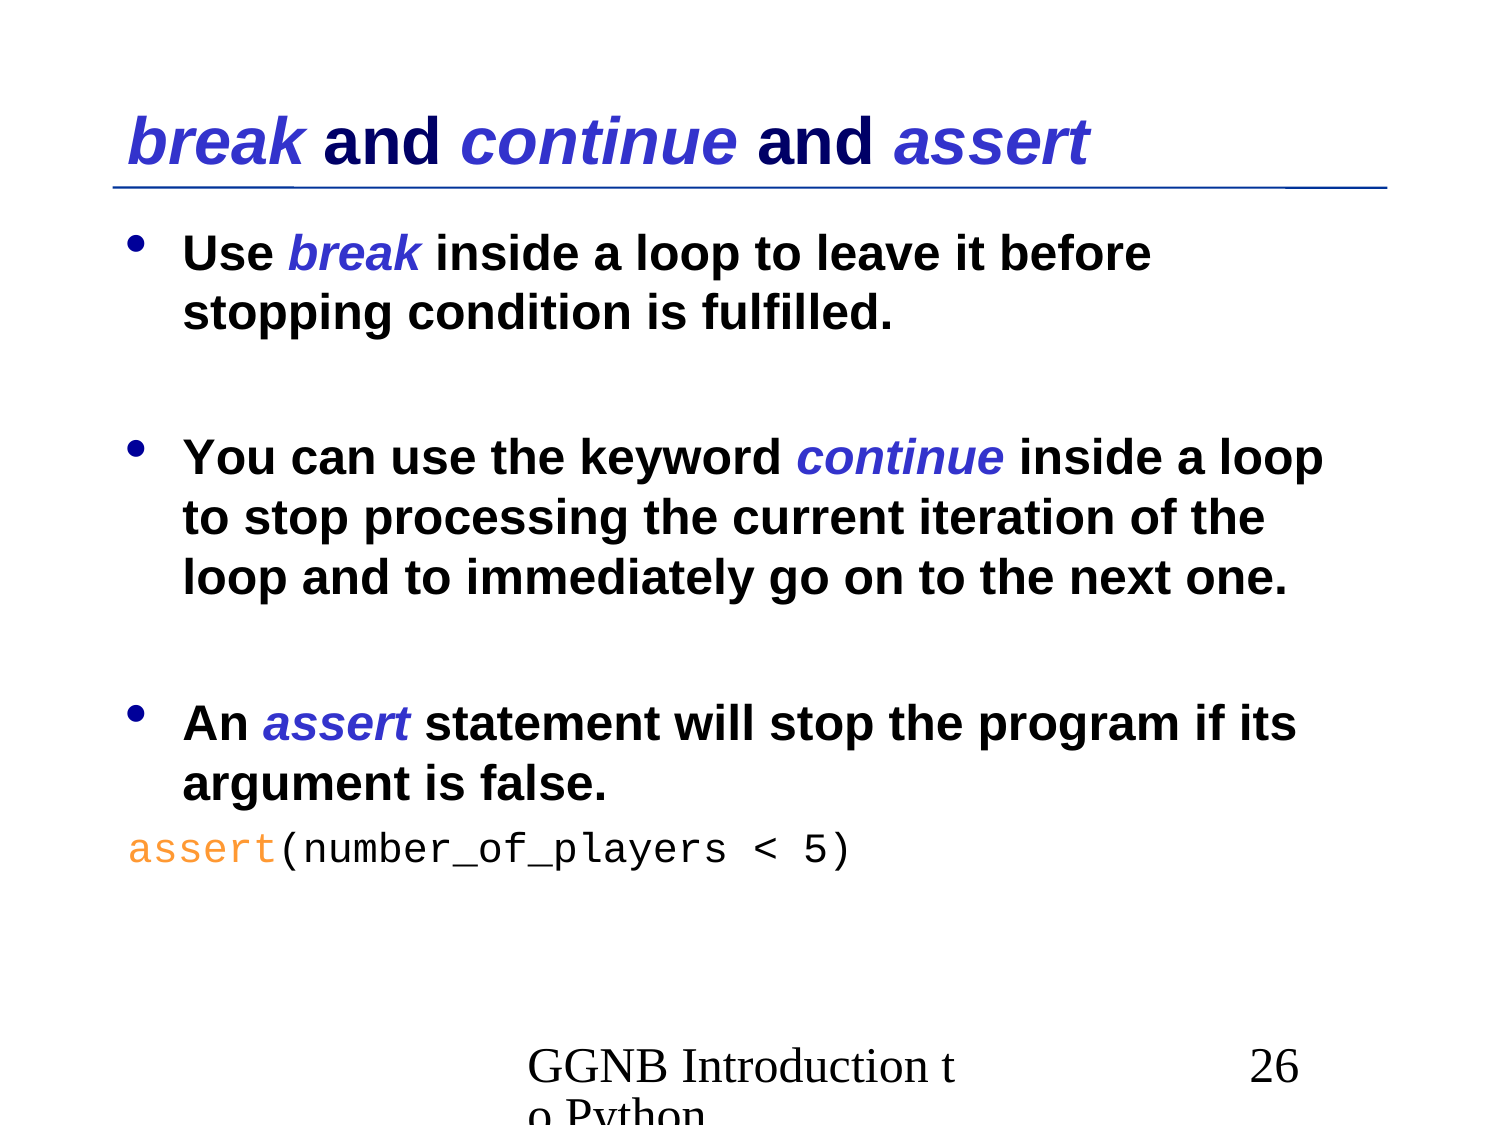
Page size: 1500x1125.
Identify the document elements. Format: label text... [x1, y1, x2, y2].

title break and continue and assert [112, 89, 1388, 185]
list Use break inside a loop to leave it before stopping condition is fulfilled. You can use the keyword continue inside a loop to stop processing the current iteration of the loop and to immediately go on to the next one. An assert statement will stop the program if its argument is false. assert(number_of_players < 5) [112, 212, 1388, 963]
